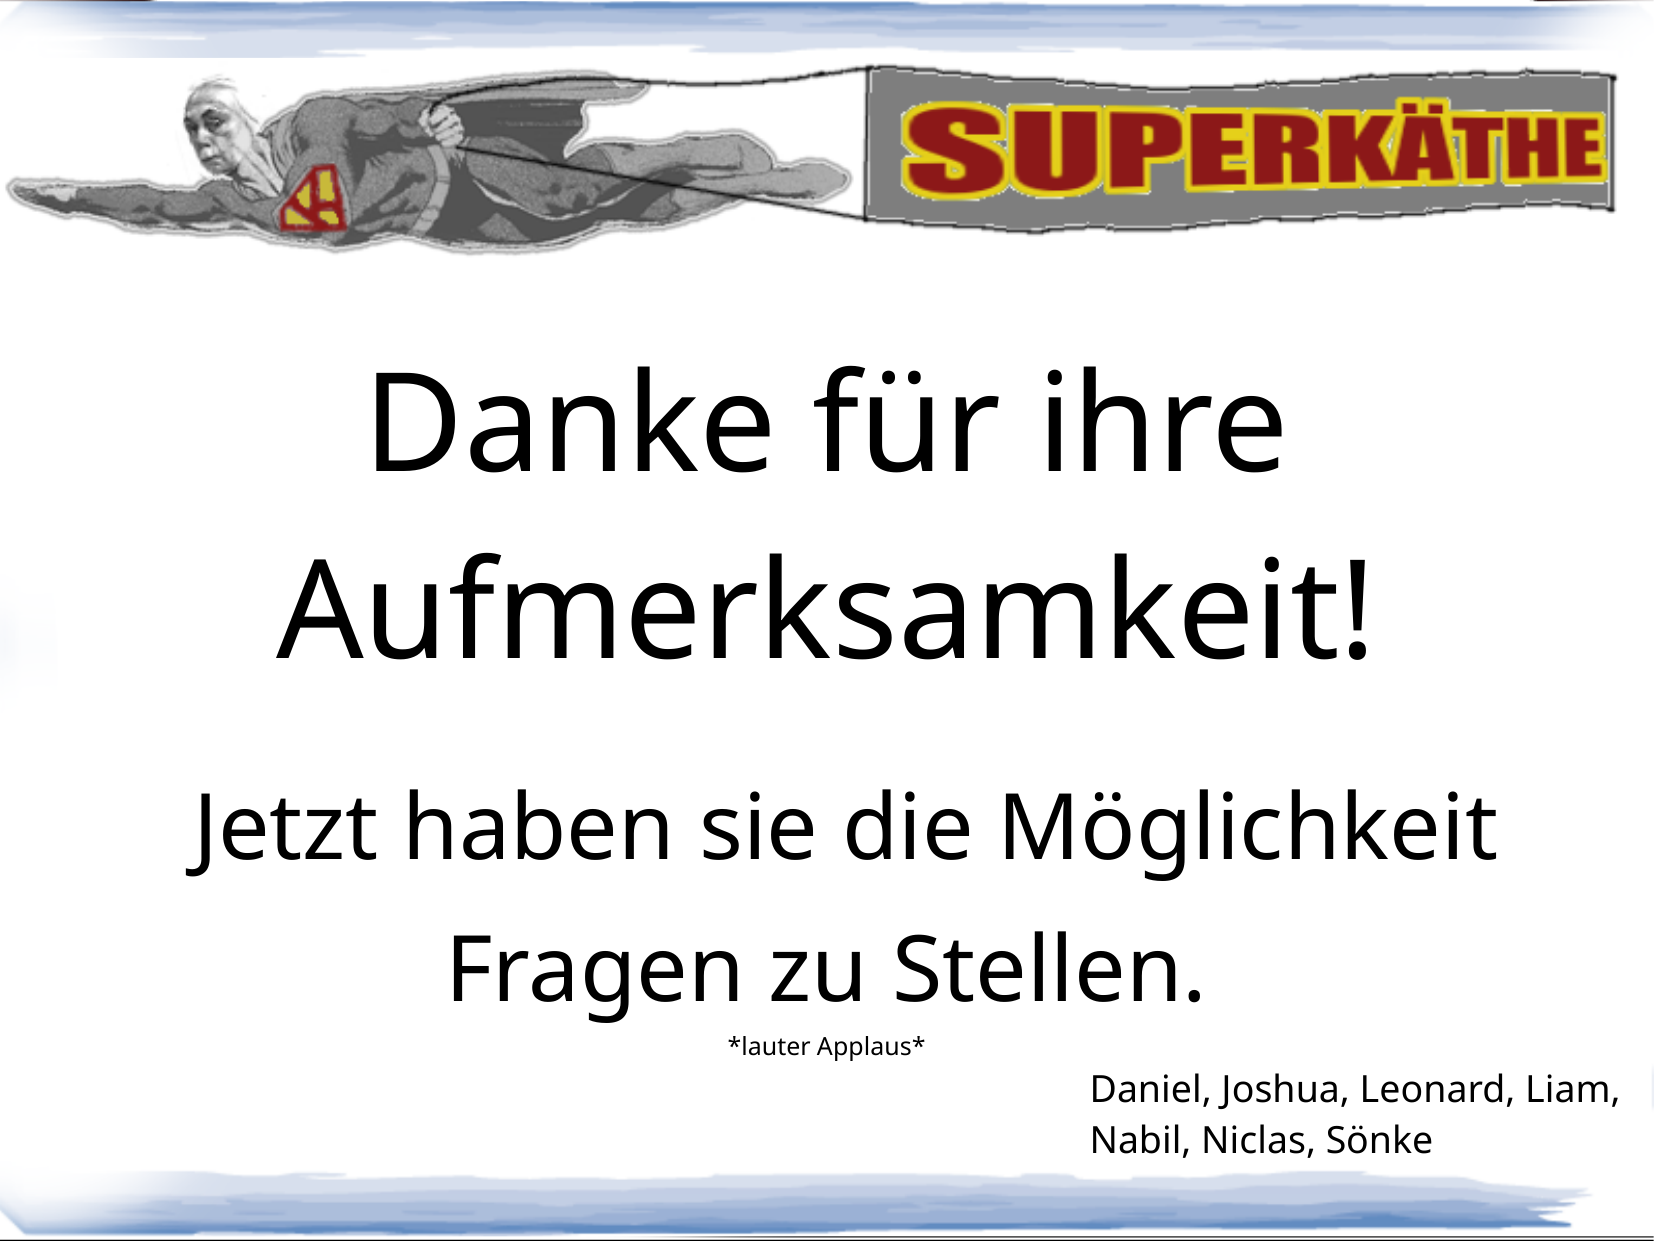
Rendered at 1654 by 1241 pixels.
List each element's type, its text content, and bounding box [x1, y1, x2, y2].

picture [0, 1103, 1654, 1241]
text_box Daniel, Joshua, Leonard, Liam, Nabil, Niclas, Sönke [1074, 1055, 1654, 1182]
subtitle Danke für ihre Aufmerksamkeit! Jetzt haben sie die Möglichkeit Fragen zu Stellen. *lauter Applaus* [0, 284, 1654, 1103]
picture [0, 0, 1654, 284]
